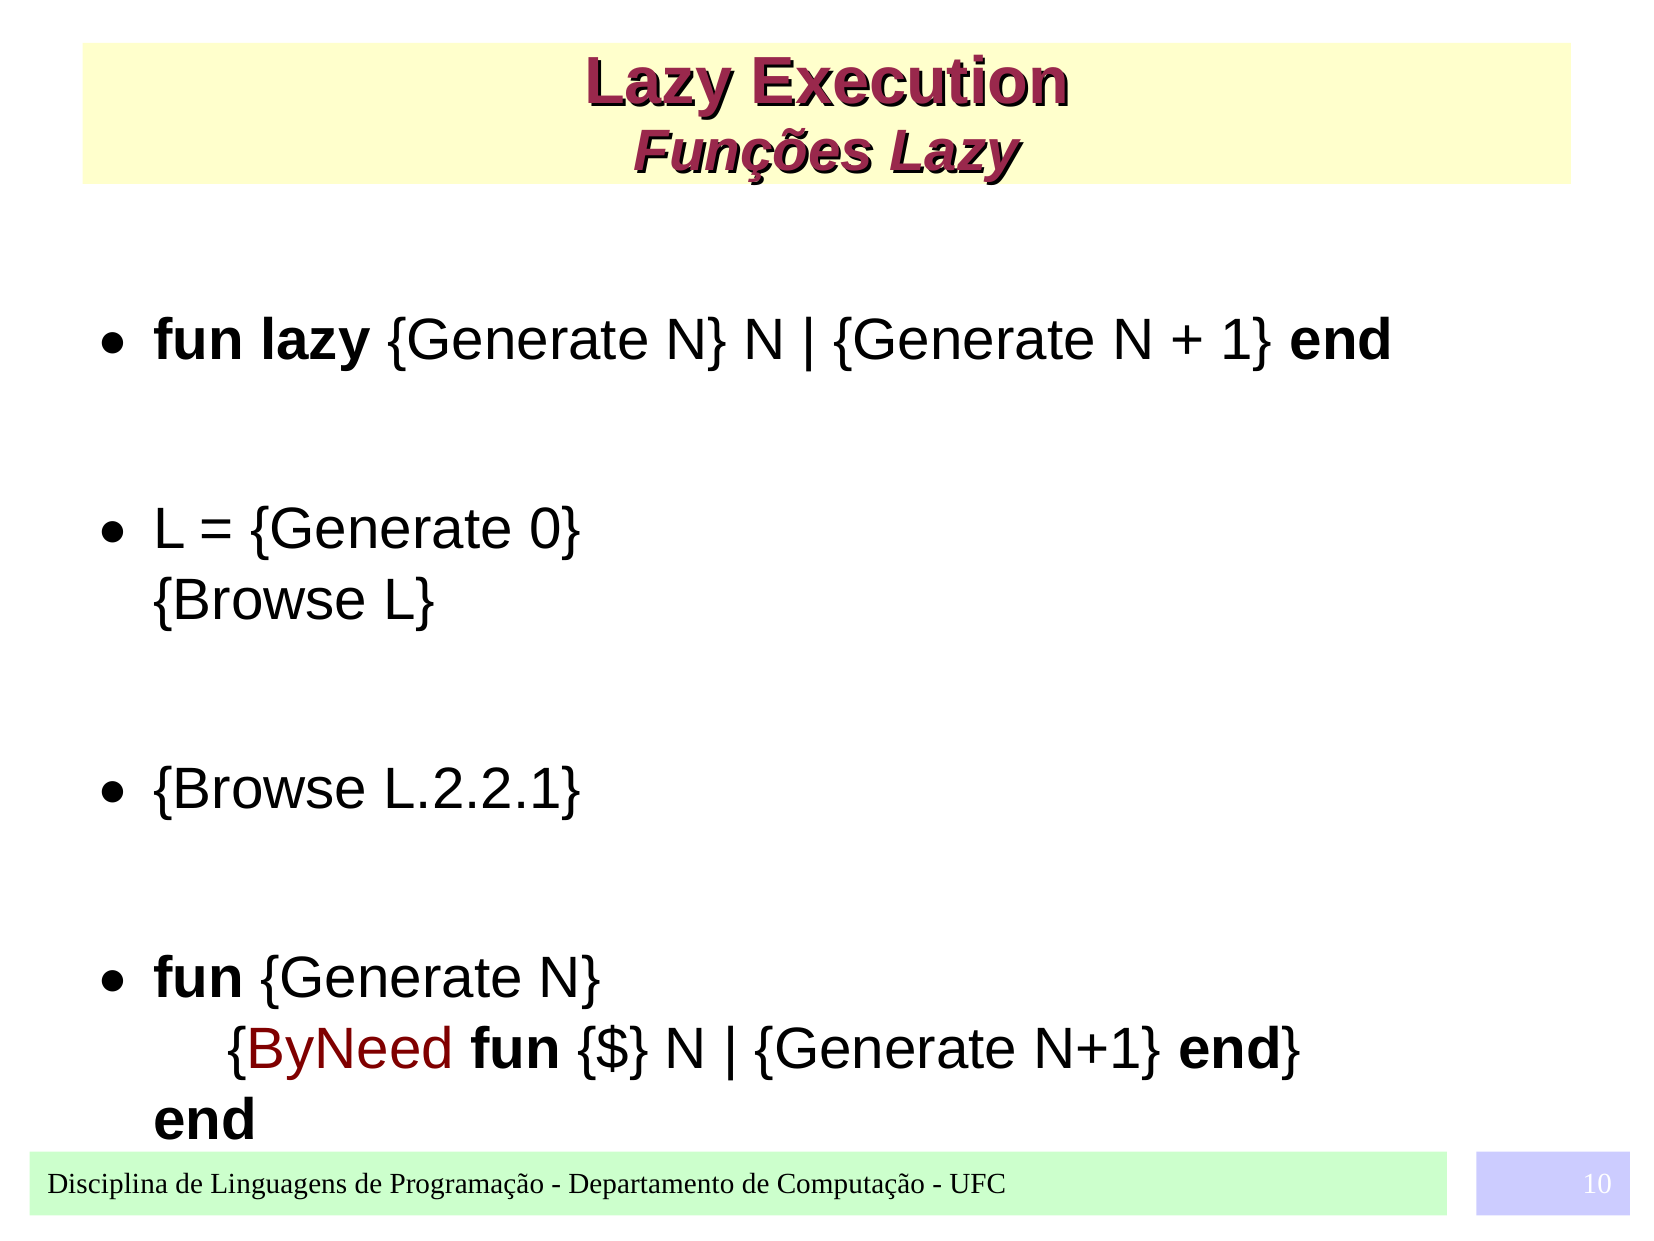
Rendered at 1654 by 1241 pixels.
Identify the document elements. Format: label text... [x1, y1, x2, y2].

title Lazy Execution Funções Lazy [82, 42, 1571, 184]
list fun lazy {Generate N} N | {Generate N + 1} end L = {Generate 0} {Browse L} {Browse L.2.2.1} fun {Generate N} {ByNeed fun {$} N | {Generate N+1} end} end [82, 307, 1571, 1238]
